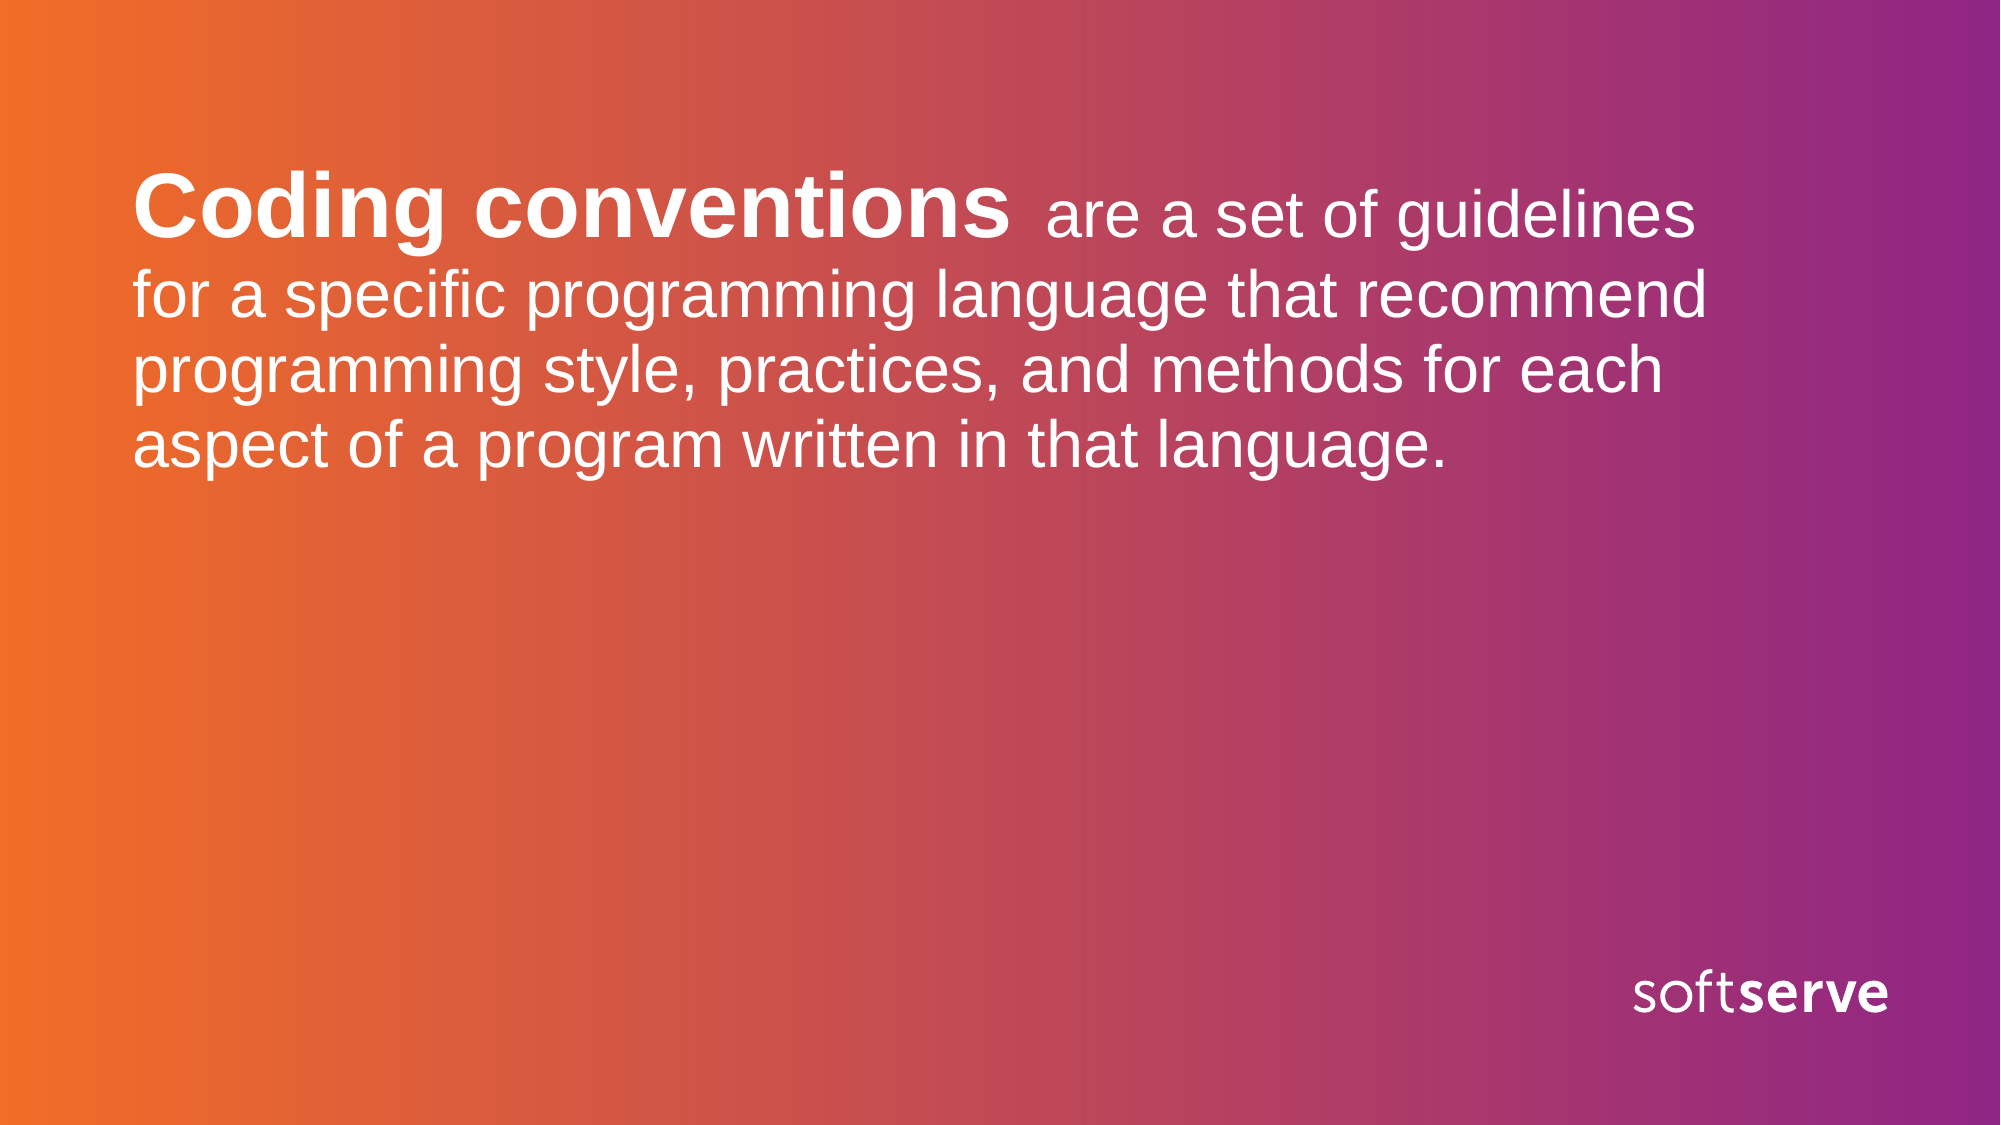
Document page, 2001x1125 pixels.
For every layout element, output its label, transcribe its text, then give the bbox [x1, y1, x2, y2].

text_box Coding conventions are a set of guidelines for a specific programming language that recommend programming style, practices, and methods for each aspect of a program written in that language. [118, 147, 1743, 490]
